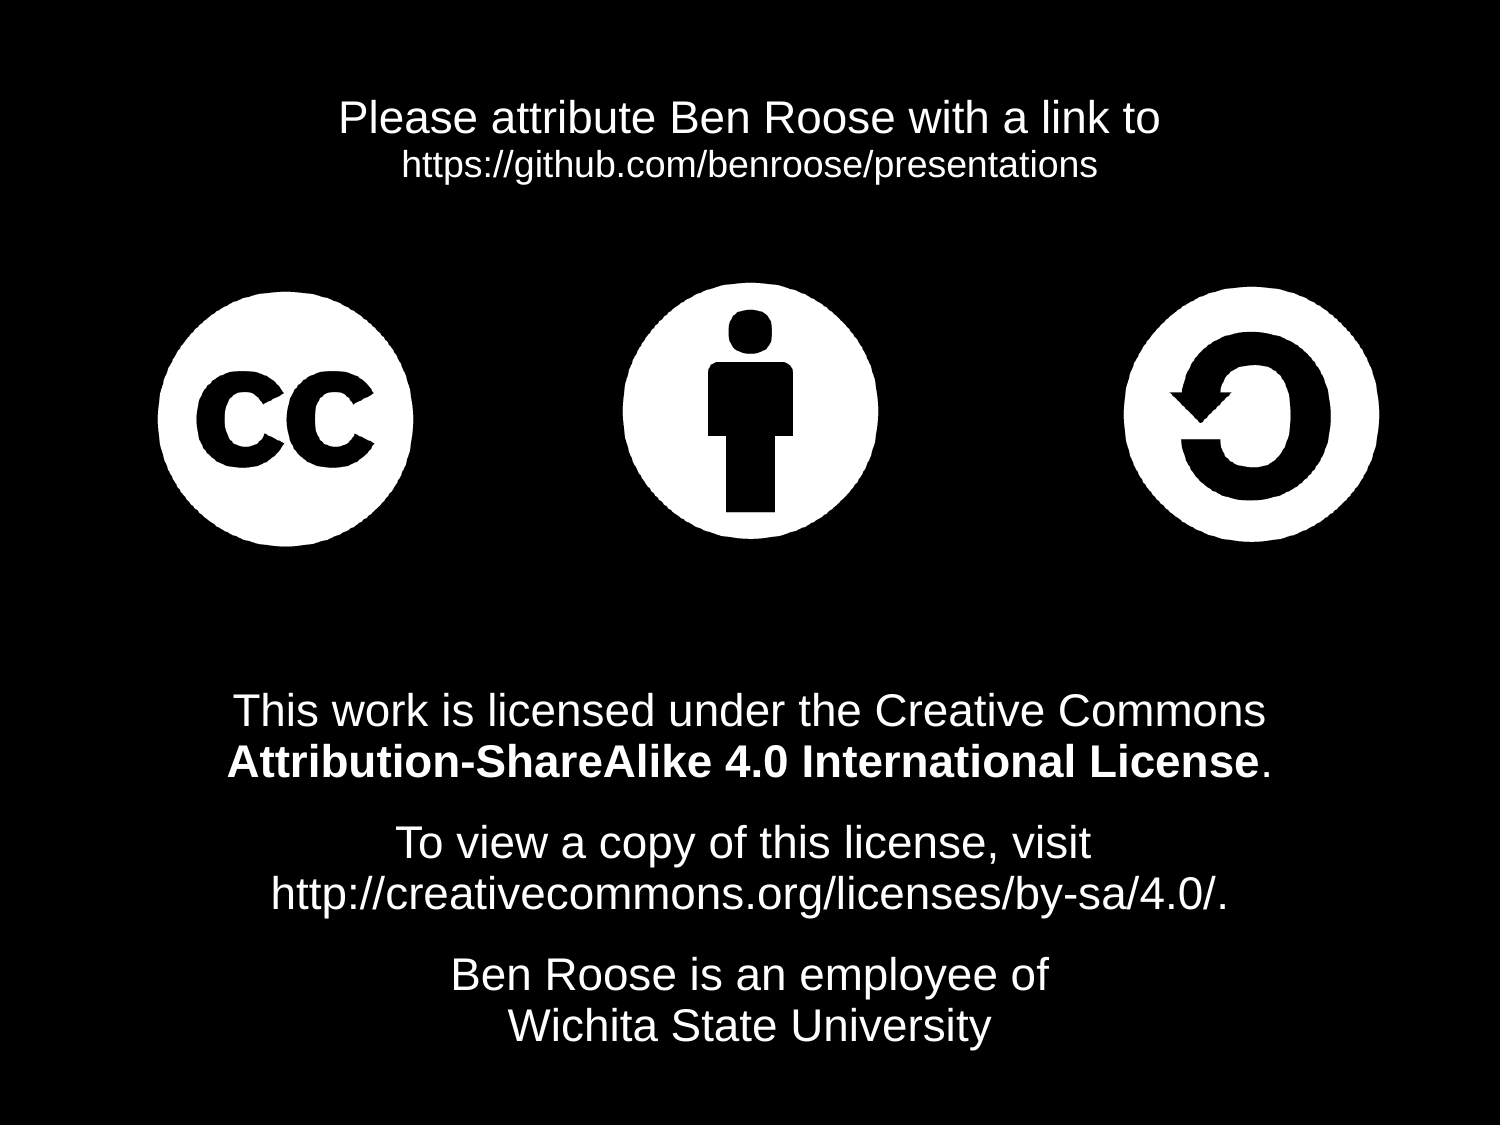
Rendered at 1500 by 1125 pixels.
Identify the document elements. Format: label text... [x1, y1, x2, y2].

picture [594, 254, 906, 567]
picture [1095, 258, 1407, 571]
picture [129, 263, 441, 575]
title Please attribute Ben Roose with a link to https://github.com/benroose/presentations [75, 44, 1425, 233]
list This work is licensed under the Creative Commons Attribution-ShareAlike 4.0 International License. To view a copy of this license, visit http://creativecommons.org/licenses/by-sa/4.0/. Ben Roose is an employee of Wichita State University [75, 603, 1425, 1081]
